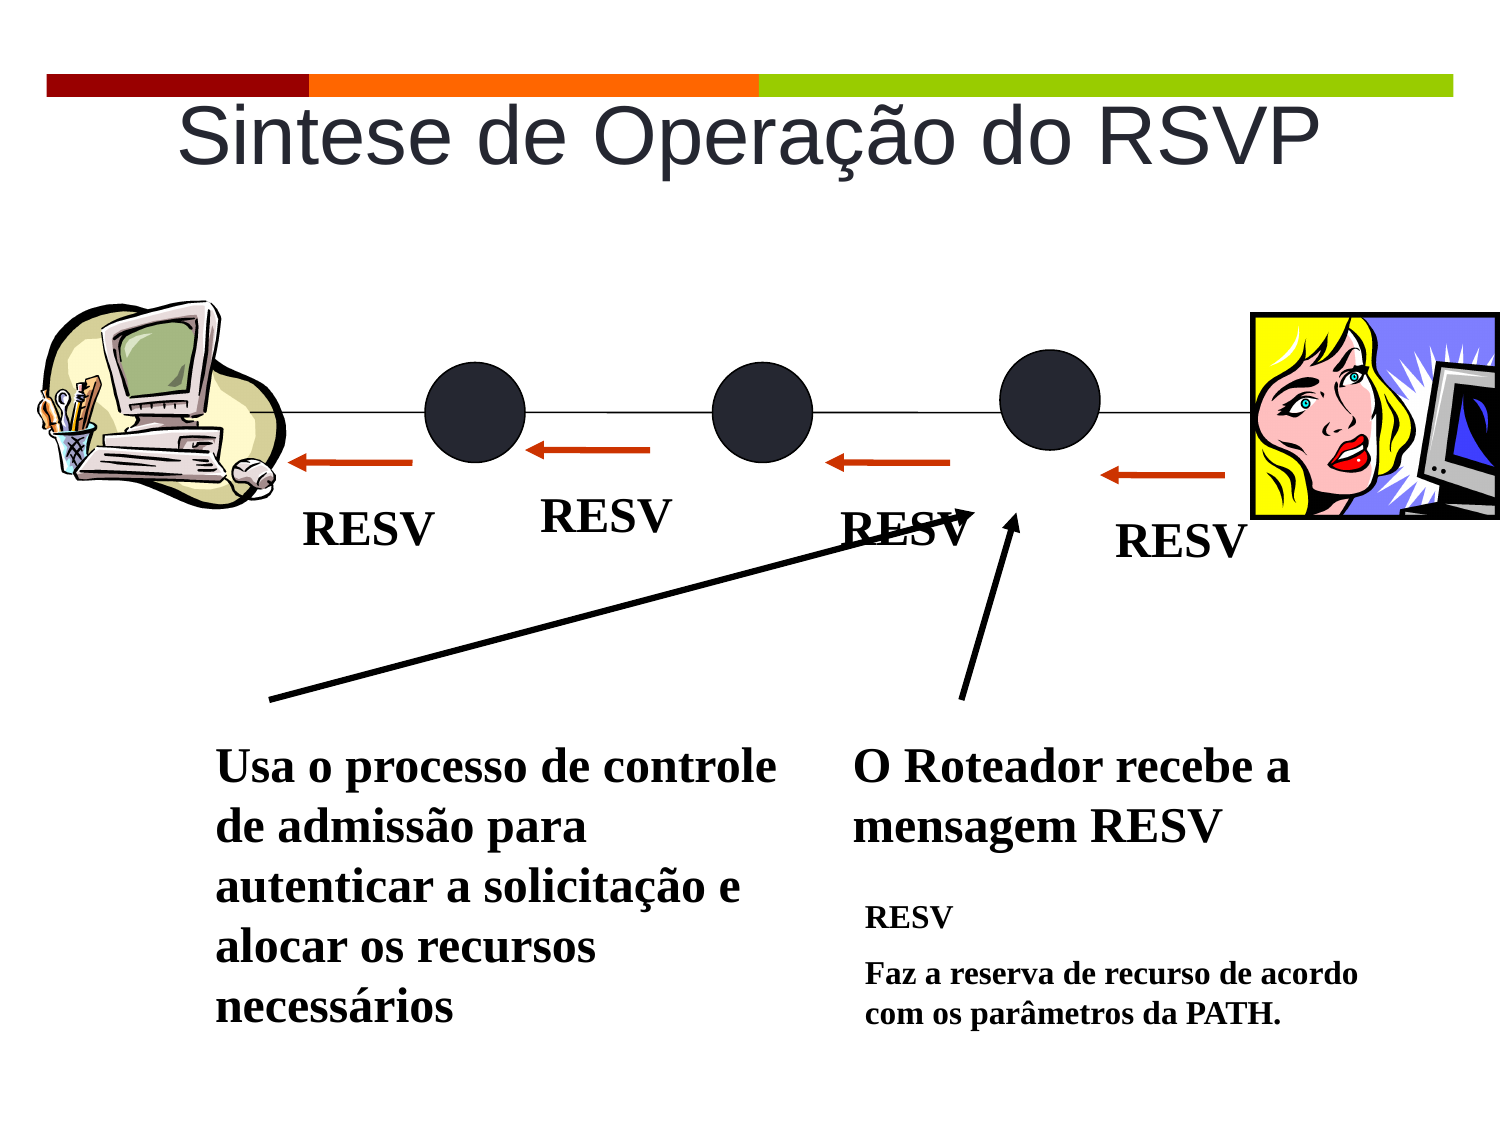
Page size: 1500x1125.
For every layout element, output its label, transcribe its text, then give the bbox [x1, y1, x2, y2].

text_box RESV [825, 487, 1000, 563]
text_box RESV Faz a reserva de recurso de acordo com os parâmetros da PATH. [849, 887, 1438, 1039]
picture [1250, 312, 1500, 520]
text_box RESV [525, 474, 700, 550]
text_box RESV [1100, 499, 1275, 576]
text_box [712, 362, 813, 463]
text_box Sintese de Operação do RSVP [112, 37, 1388, 225]
text_box Usa o processo de controle de admissão para autenticar a solicitação e alocar os recursos necessários [199, 724, 821, 1041]
text_box O Roteador recebe a mensagem RESV [837, 724, 1388, 861]
text_box RESV [287, 487, 463, 563]
picture [37, 299, 288, 511]
text_box [999, 350, 1100, 451]
text_box [425, 362, 526, 463]
